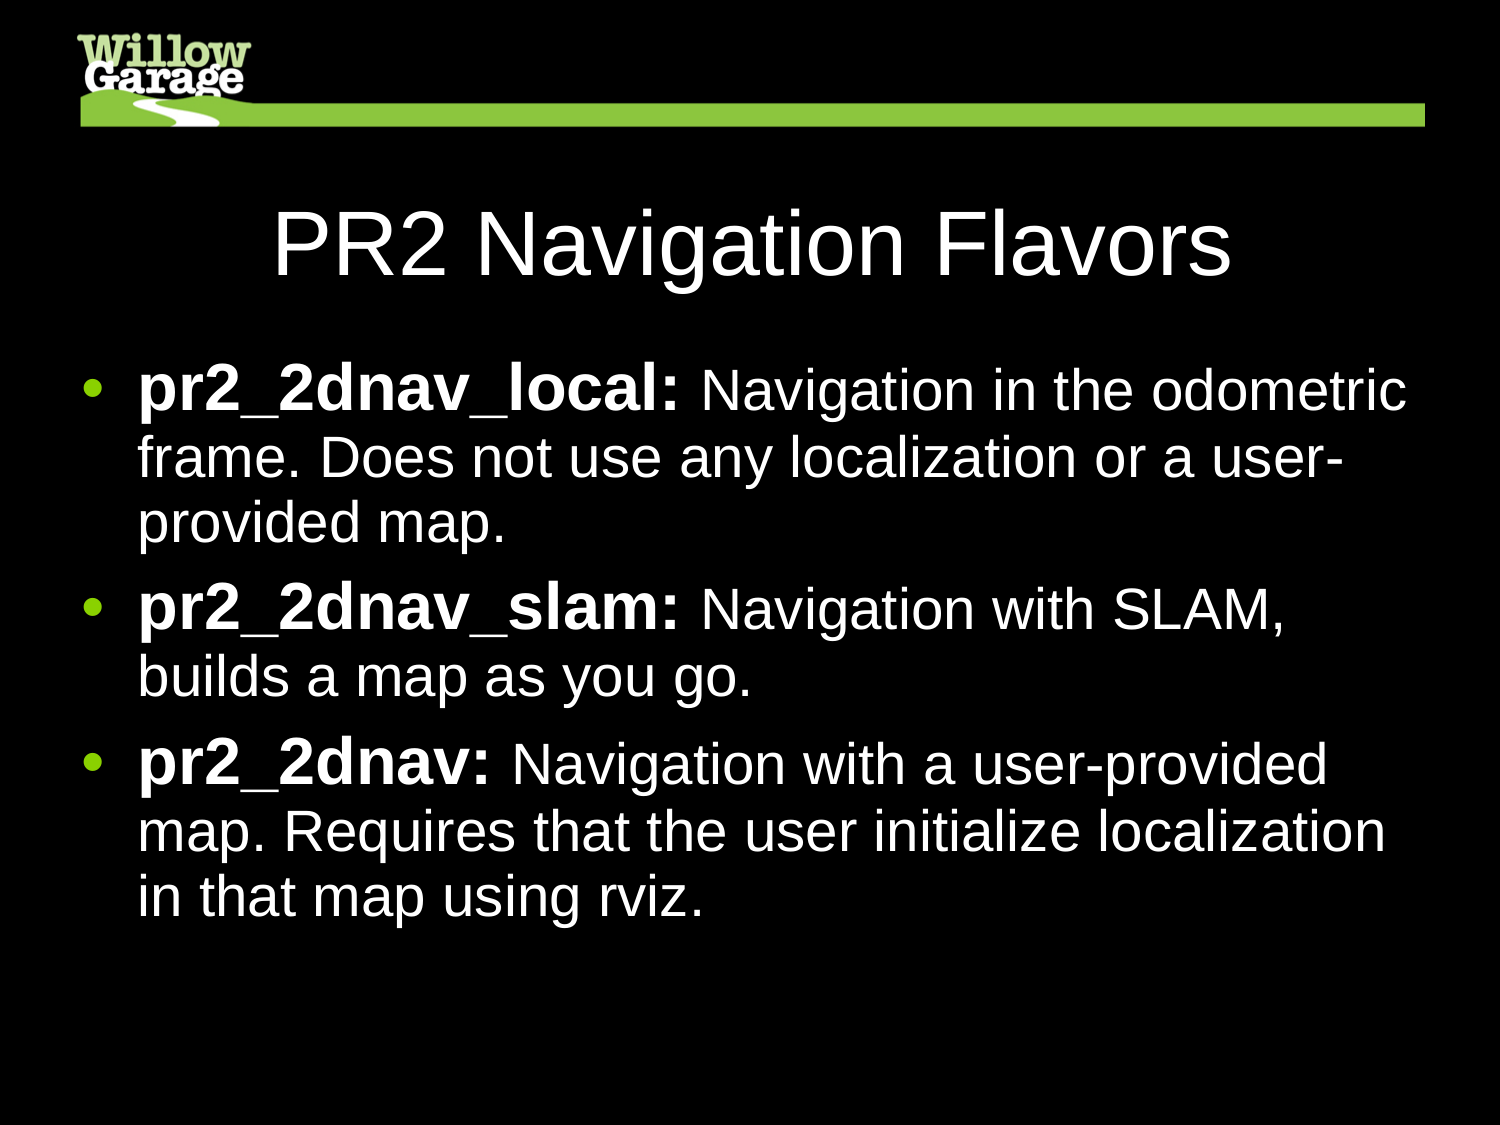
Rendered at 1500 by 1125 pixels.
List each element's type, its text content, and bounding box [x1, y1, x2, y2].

list pr2_2dnav_local: Navigation in the odometric frame. Does not use any localization or a user-provided map. pr2_2dnav_slam: Navigation with SLAM, builds a map as you go. pr2_2dnav: Navigation with a user-provided map. Requires that the user initialize localization in that map using rviz. [75, 349, 1426, 1078]
picture [50, 0, 1425, 153]
title PR2 Navigation Flavors [75, 144, 1426, 343]
